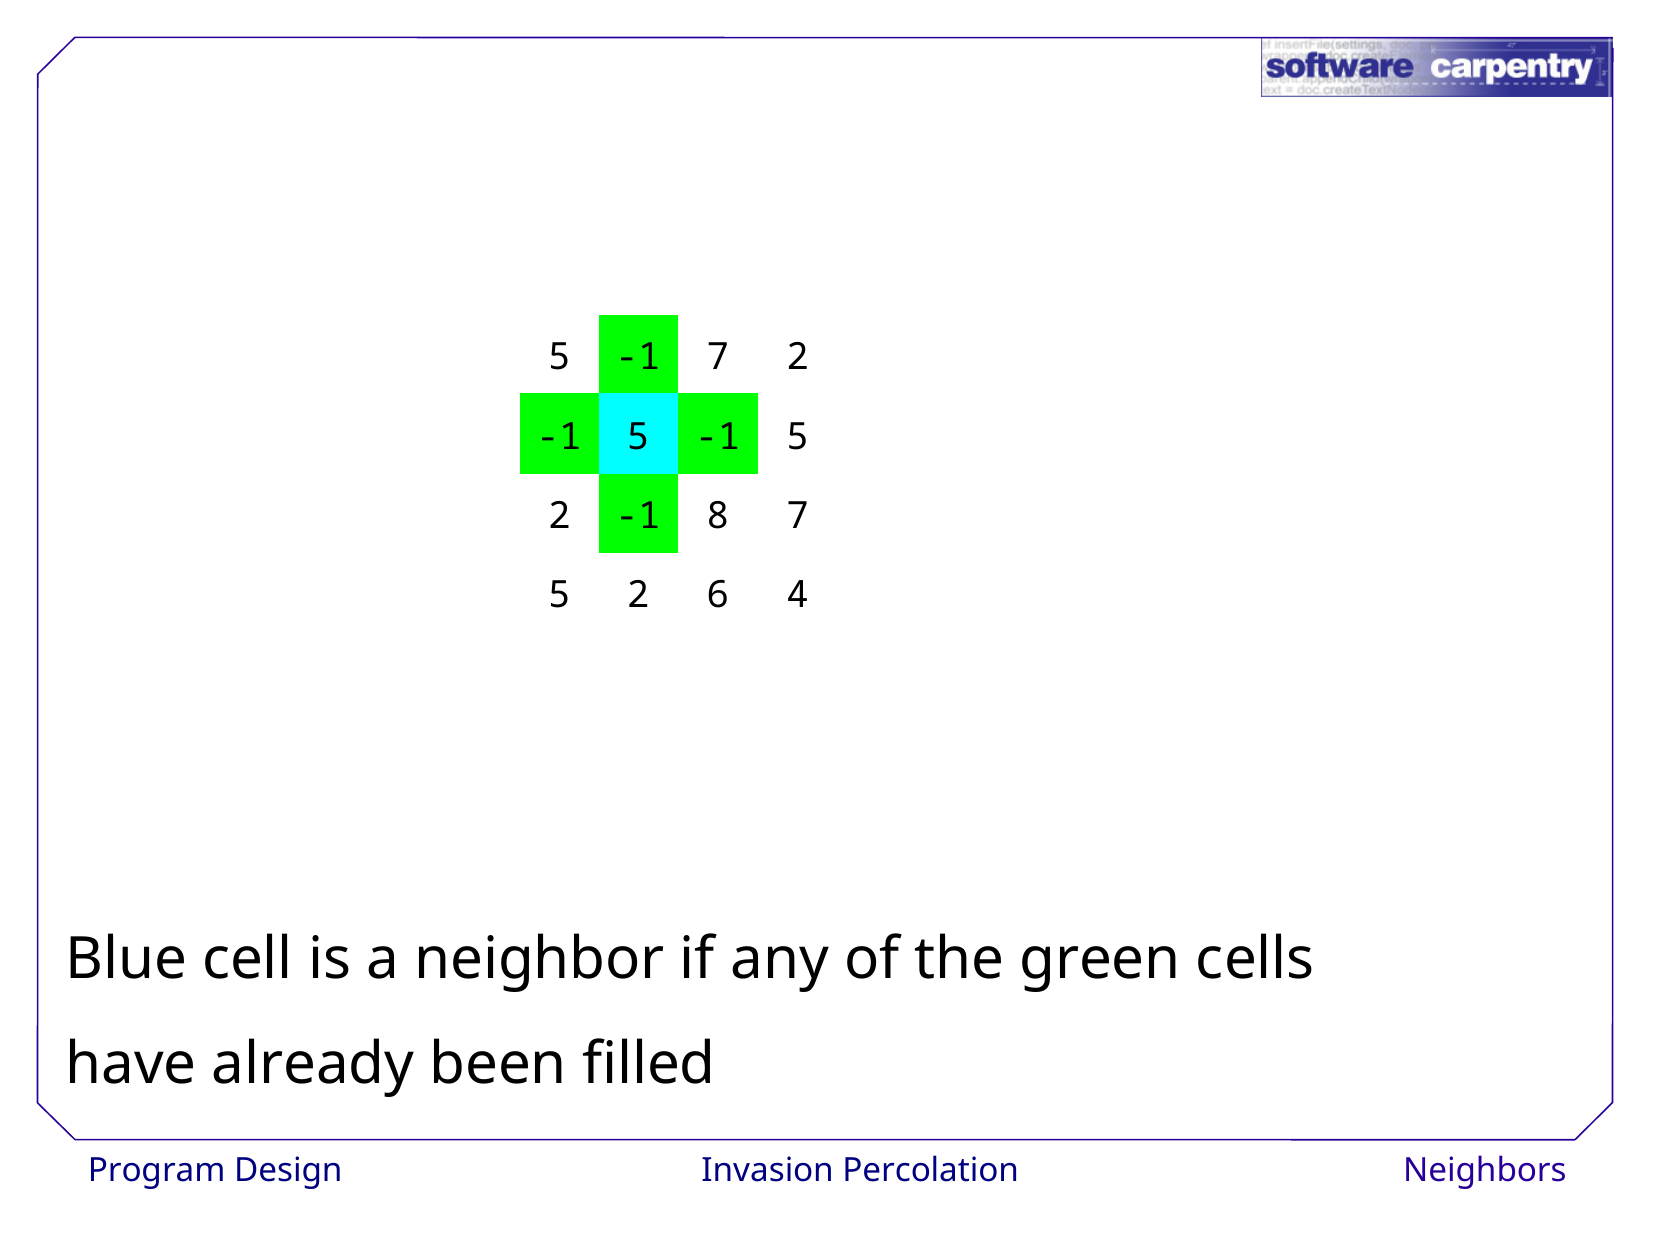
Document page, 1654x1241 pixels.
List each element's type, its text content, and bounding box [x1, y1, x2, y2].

table_cell 4 [758, 553, 837, 632]
table_header 5 [520, 315, 599, 393]
table_cell -1 [520, 393, 599, 474]
table_cell 6 [678, 553, 758, 632]
table_cell 5 [599, 393, 678, 474]
table_cell 5 [758, 393, 837, 474]
table_cell 5 [520, 553, 599, 632]
table_cell 8 [678, 474, 758, 553]
table_header -1 [599, 315, 678, 393]
text_box Blue cell is a neighbor if any of the green cells have already been filled [50, 877, 1480, 1104]
table_header 2 [758, 315, 837, 393]
table_cell -1 [678, 393, 758, 474]
picture [1261, 39, 1613, 97]
table_cell 7 [758, 474, 837, 553]
table_cell -1 [599, 474, 678, 553]
table_cell 2 [520, 474, 599, 553]
table_header 7 [678, 315, 758, 393]
table_cell 2 [599, 553, 678, 632]
